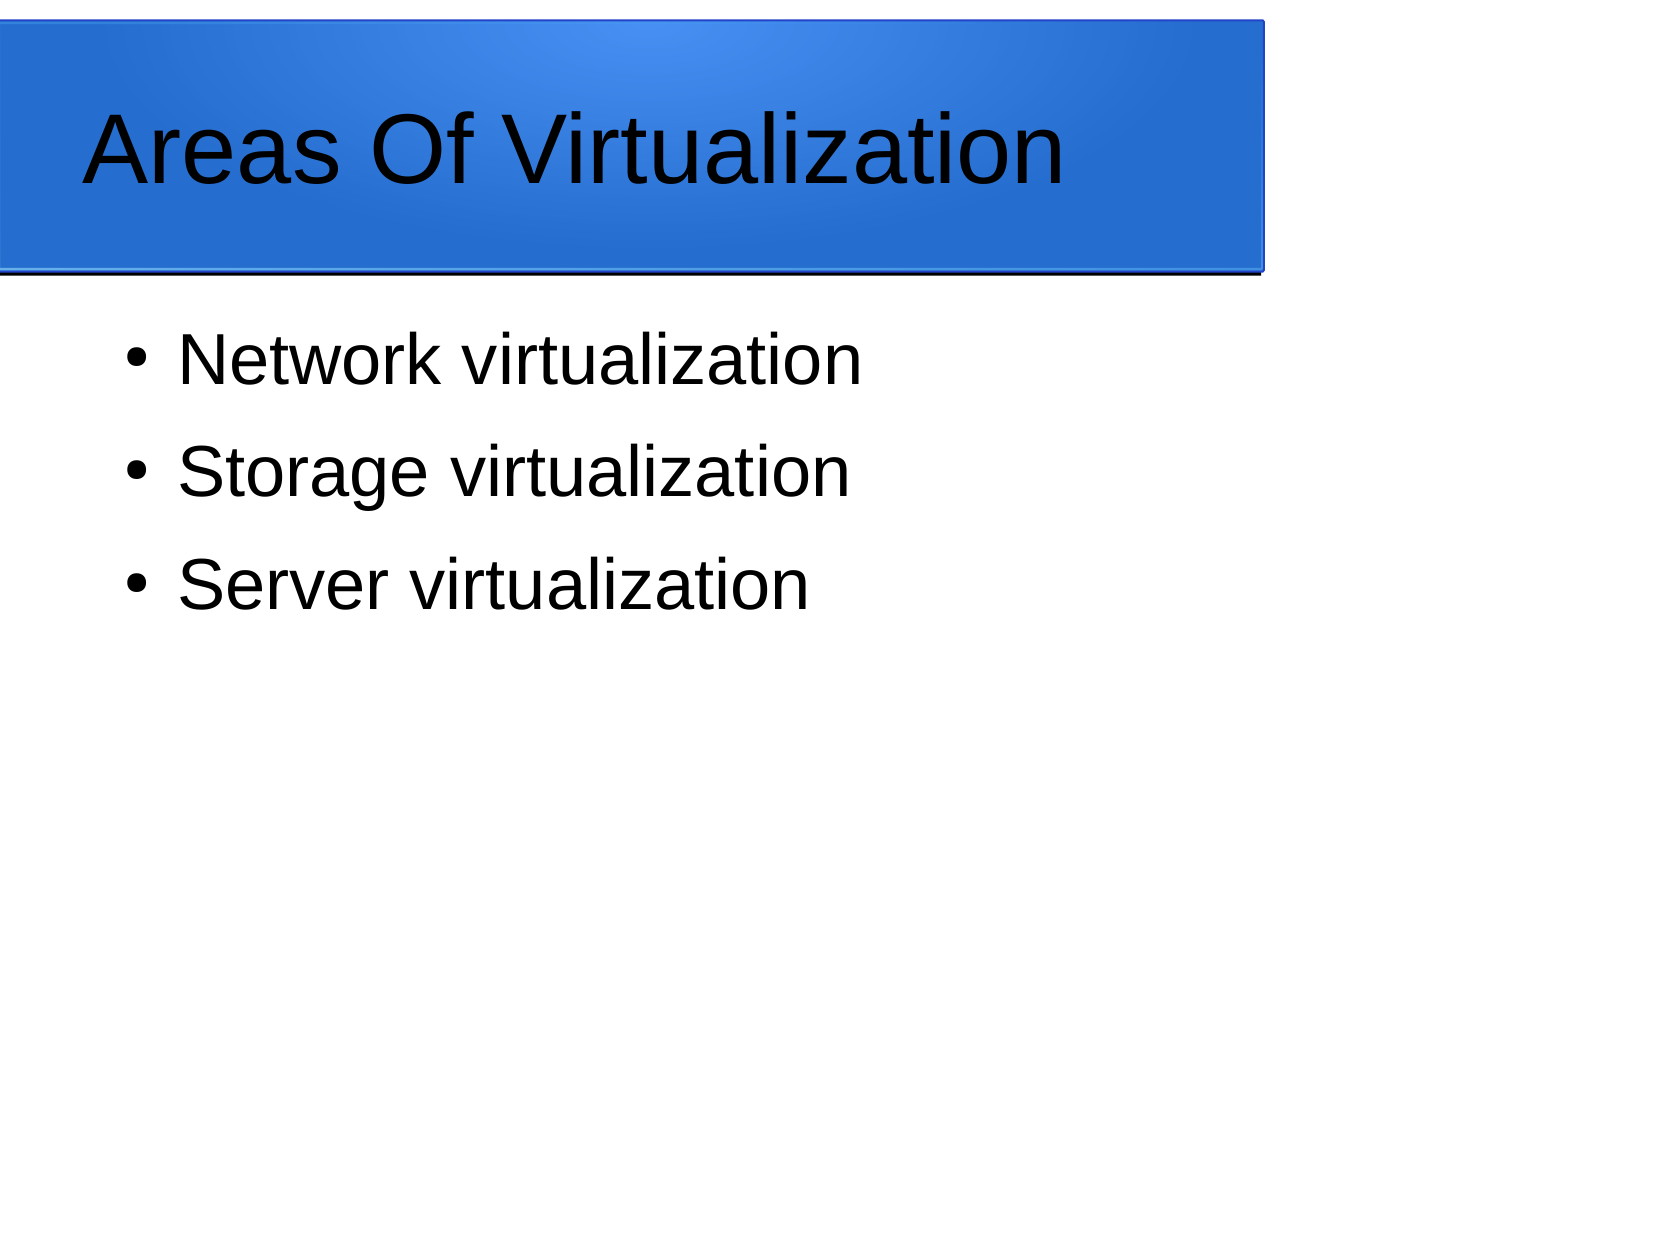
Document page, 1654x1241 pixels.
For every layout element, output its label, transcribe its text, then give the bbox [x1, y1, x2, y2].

title Areas Of Virtualization [82, 47, 1235, 252]
list Network virtualization Storage virtualization Server virtualization [106, 318, 1595, 1039]
